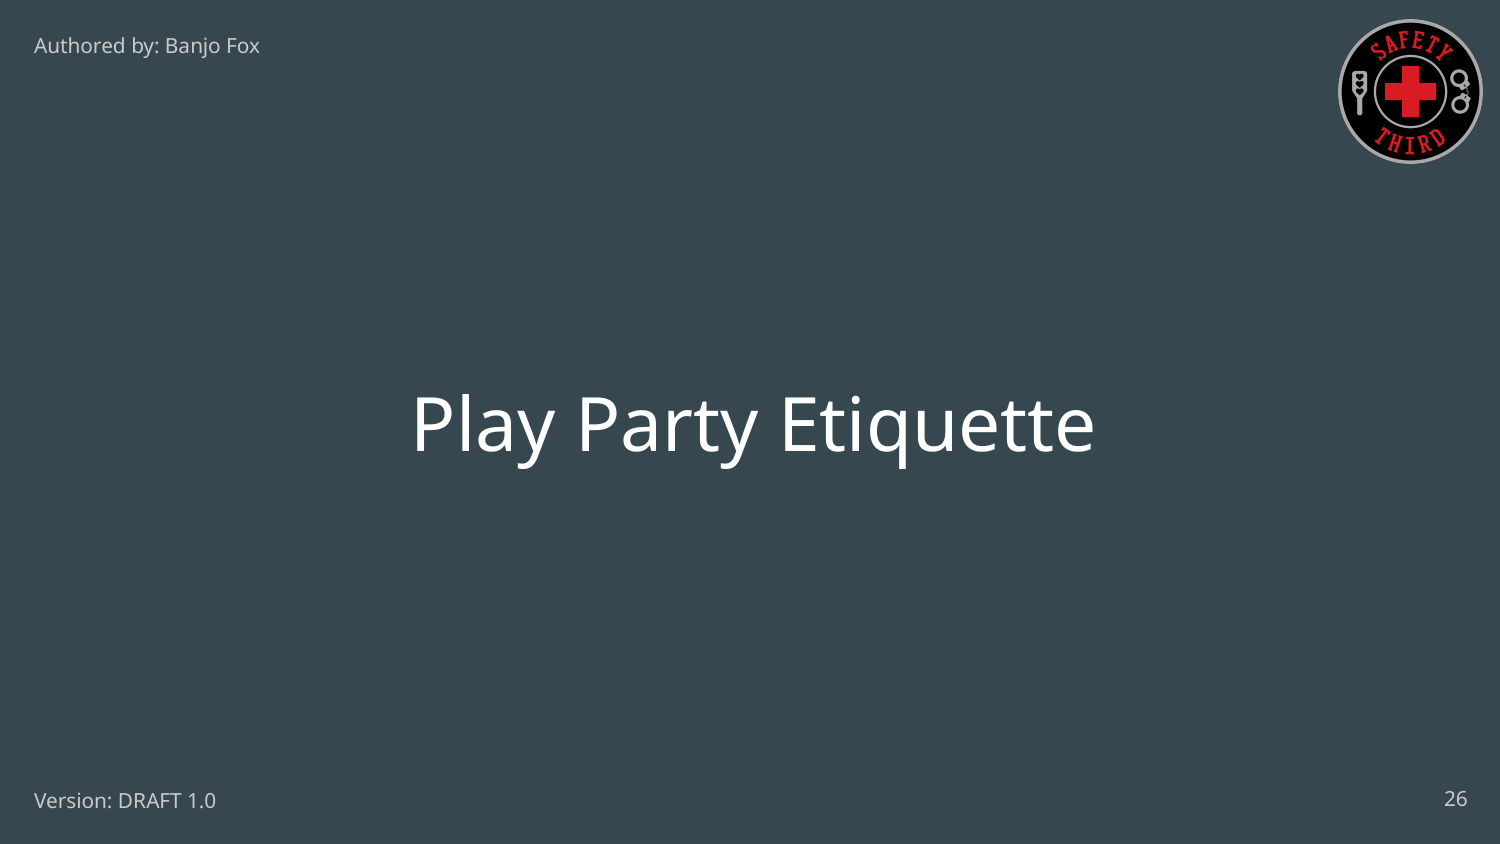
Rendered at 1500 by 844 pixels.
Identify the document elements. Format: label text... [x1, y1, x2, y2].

picture [1338, 19, 1483, 164]
title Play Party Etiquette [110, 351, 1399, 493]
slide_number <number> [1392, 767, 1483, 833]
